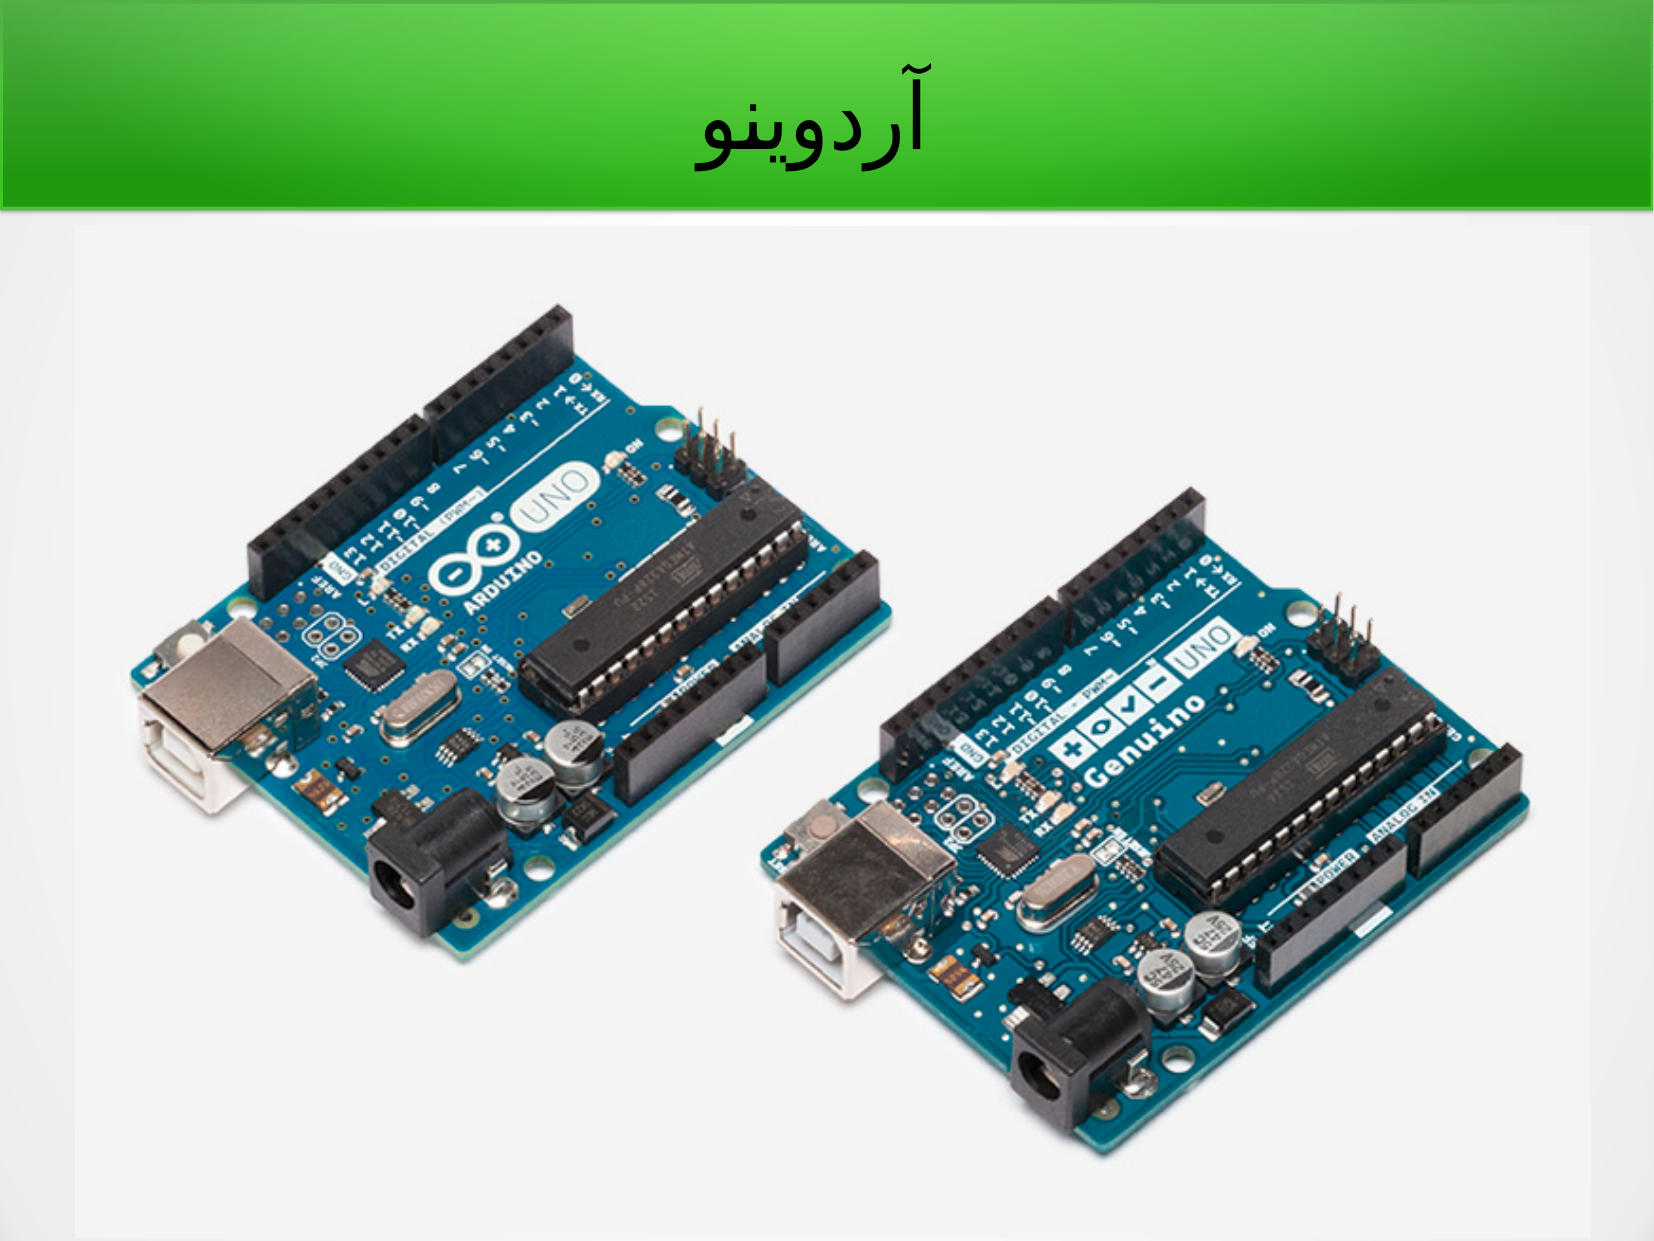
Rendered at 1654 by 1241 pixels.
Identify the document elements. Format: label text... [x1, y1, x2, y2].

title آردوینو [82, 47, 1571, 189]
picture [75, 226, 1591, 1238]
